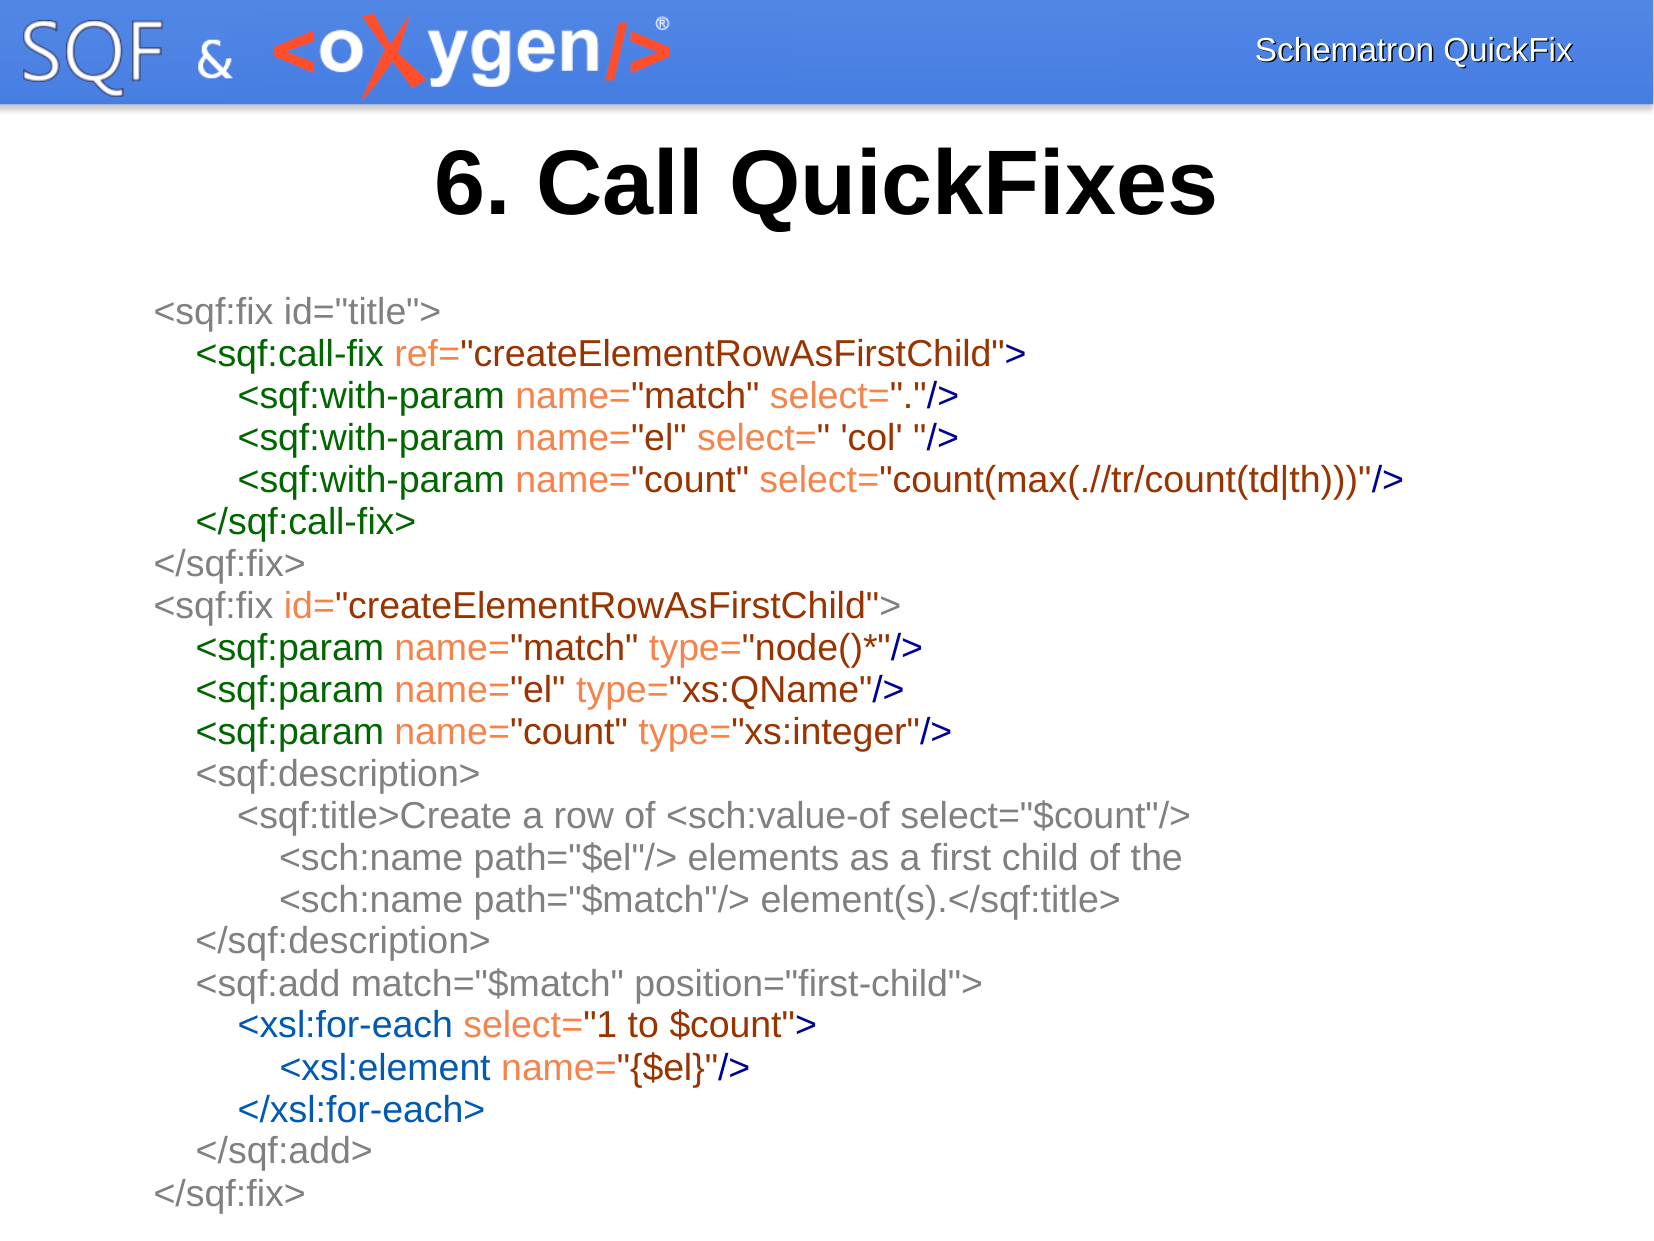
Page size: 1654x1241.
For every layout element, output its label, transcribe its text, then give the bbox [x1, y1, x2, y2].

list <sqf:fix id="title"> <sqf:call-fix ref="createElementRowAsFirstChild"> <sqf:with-param name="match" select="."/> <sqf:with-param name="el" select=" 'col' "/> <sqf:with-param name="count" select="count(max(.//tr/count(td|th)))"/> </sqf:call-fix> </sqf:fix> <sqf:fix id="createElementRowAsFirstChild"> <sqf:param name="match" type="node()*"/> <sqf:param name="el" type="xs:QName"/> <sqf:param name="count" type="xs:integer"/> <sqf:description> <sqf:title>Create a row of <sch:value-of select="$count"/> <sch:name path="$el"/> elements as a first child of the <sch:name path="$match"/> element(s).</sqf:title> </sqf:description> <sqf:add match="$match" position="first-child"> <xsl:for-each select="1 to $count"> <xsl:element name="{$el}"/> </xsl:for-each> </sqf:add> </sqf:fix> [82, 290, 1571, 1216]
title 6. Call QuickFixes [82, 78, 1571, 287]
picture [0, 0, 1654, 118]
